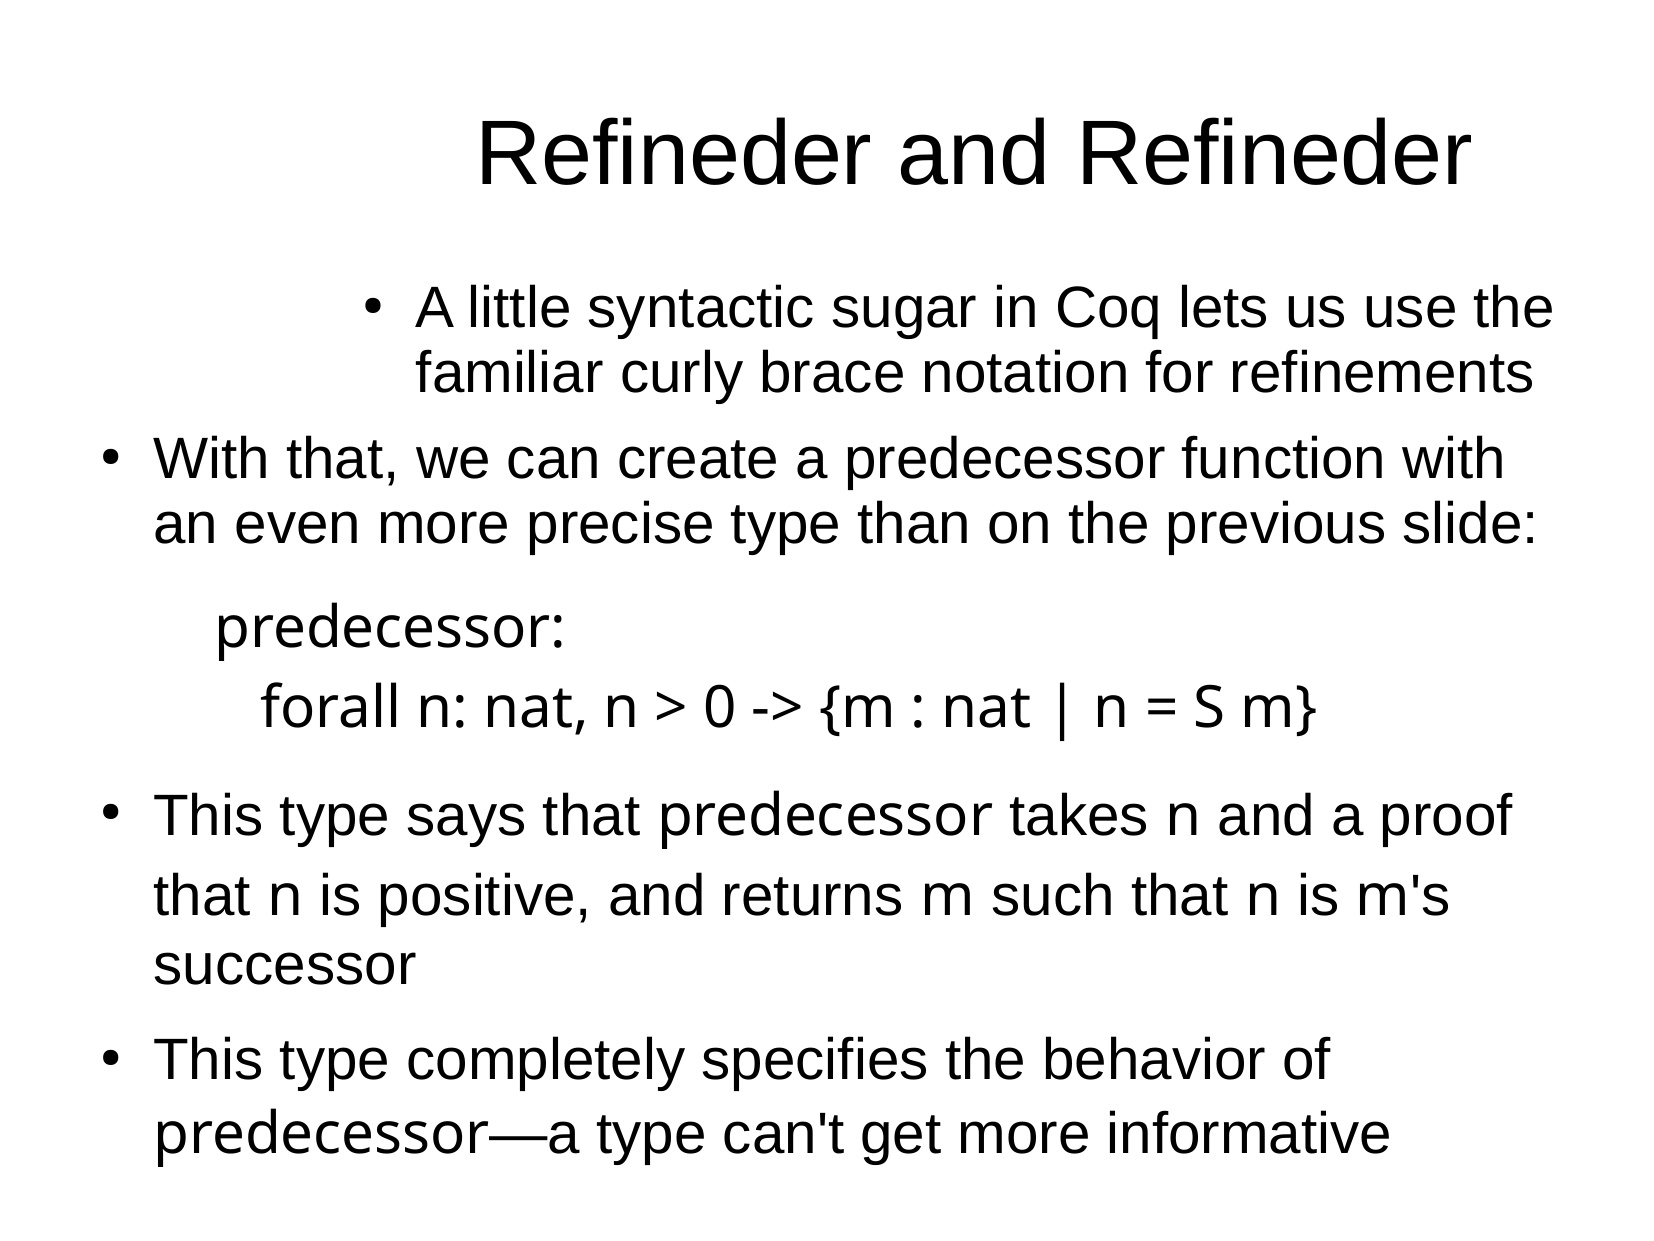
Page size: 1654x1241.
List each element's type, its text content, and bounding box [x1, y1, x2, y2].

title Refineder and Refineder [420, 49, 1531, 257]
text_box A little syntactic sugar in Coq lets us use the familiar curly brace notation for refinements [345, 274, 1561, 425]
list With that, we can create a predecessor function with an even more precise type than on the previous slide: predecessor: forall n: nat, n > 0 -> {m : nat | n = S m} This type says that predecessor takes n and a proof that n is positive, and returns m such that n is m's successor This type completely specifies the behavior of predecessor—a type can't get more informative [82, 426, 1571, 1205]
